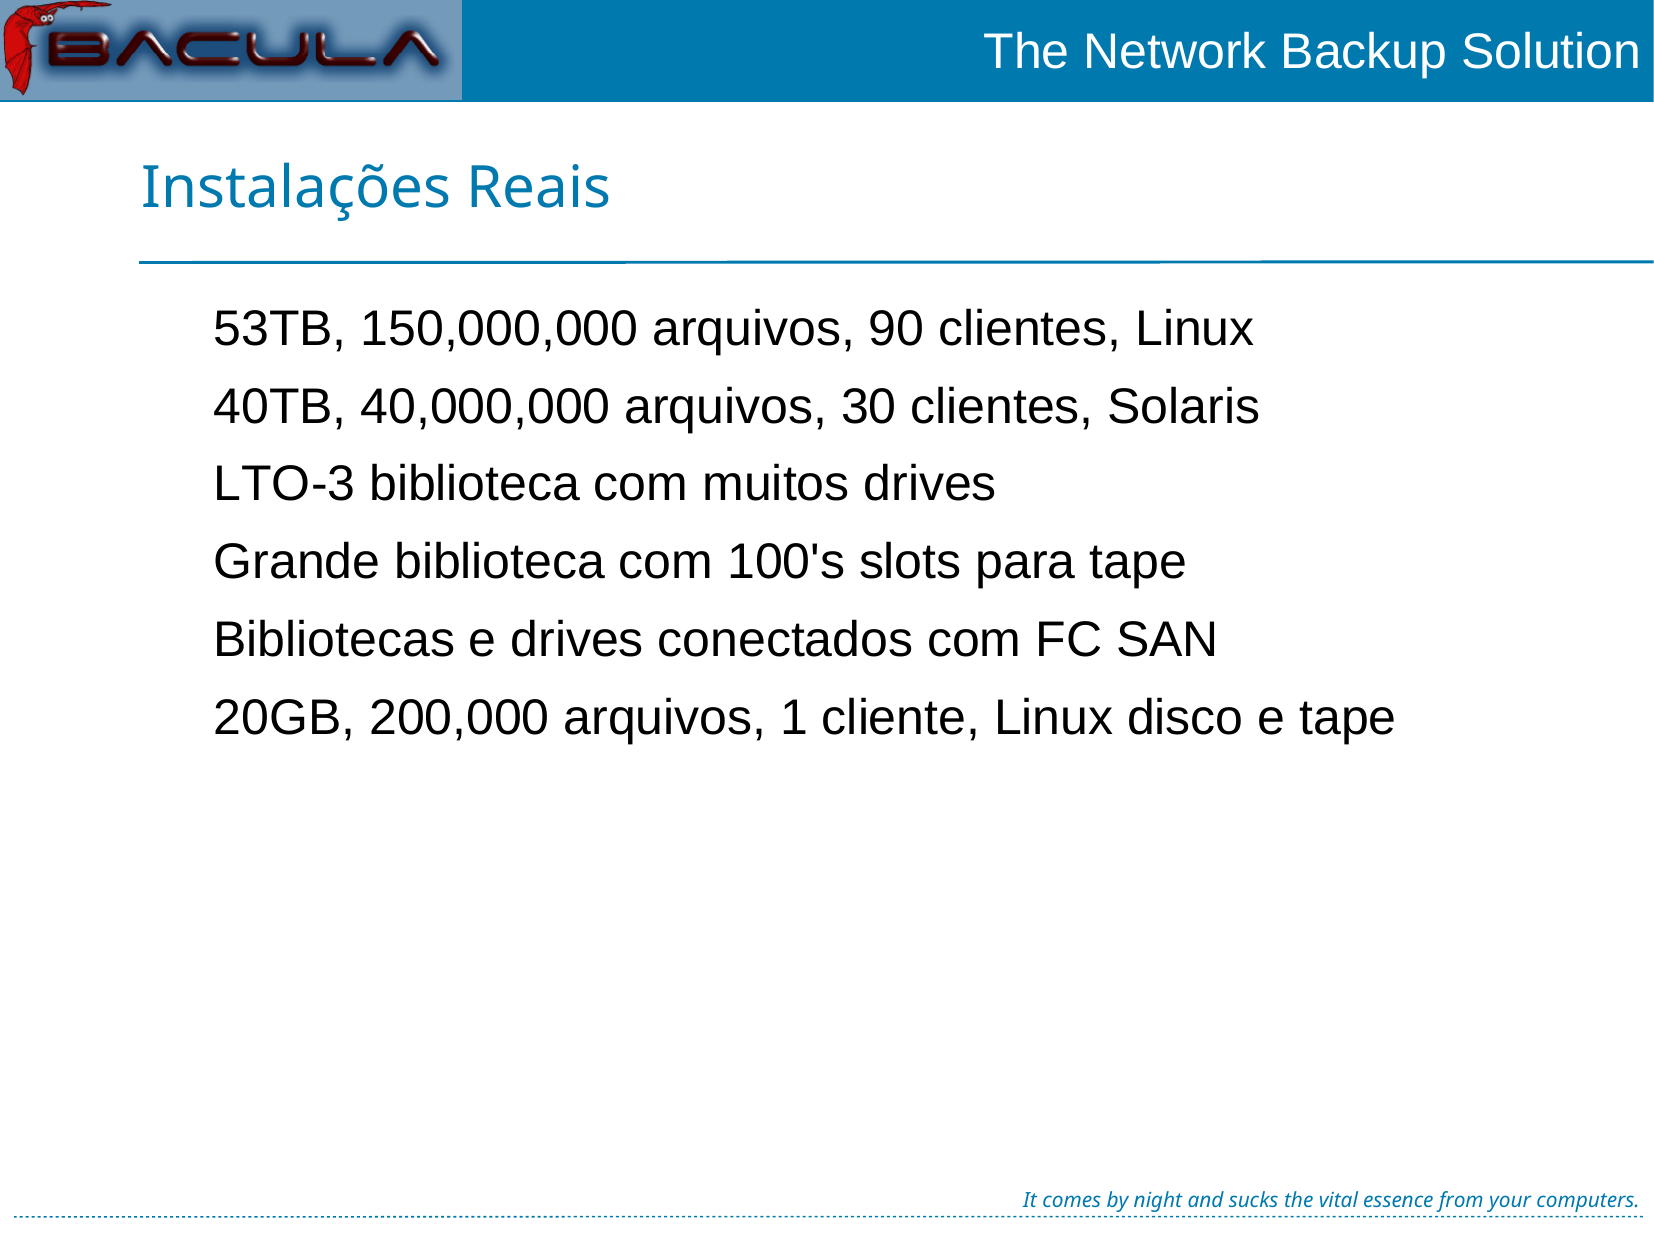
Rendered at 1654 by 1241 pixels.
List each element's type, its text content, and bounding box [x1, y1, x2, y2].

list 53TB, 150,000,000 arquivos, 90 clientes, Linux 40TB, 40,000,000 arquivos, 30 clientes, Solaris LTO-3 biblioteca com muitos drives Grande biblioteca com 100's slots para tape Bibliotecas e drives conectados com FC SAN 20GB, 200,000 arquivos, 1 cliente, Linux disco e tape [140, 300, 1534, 1127]
title Instalações Reais [141, 112, 1501, 226]
picture [0, 0, 461, 99]
